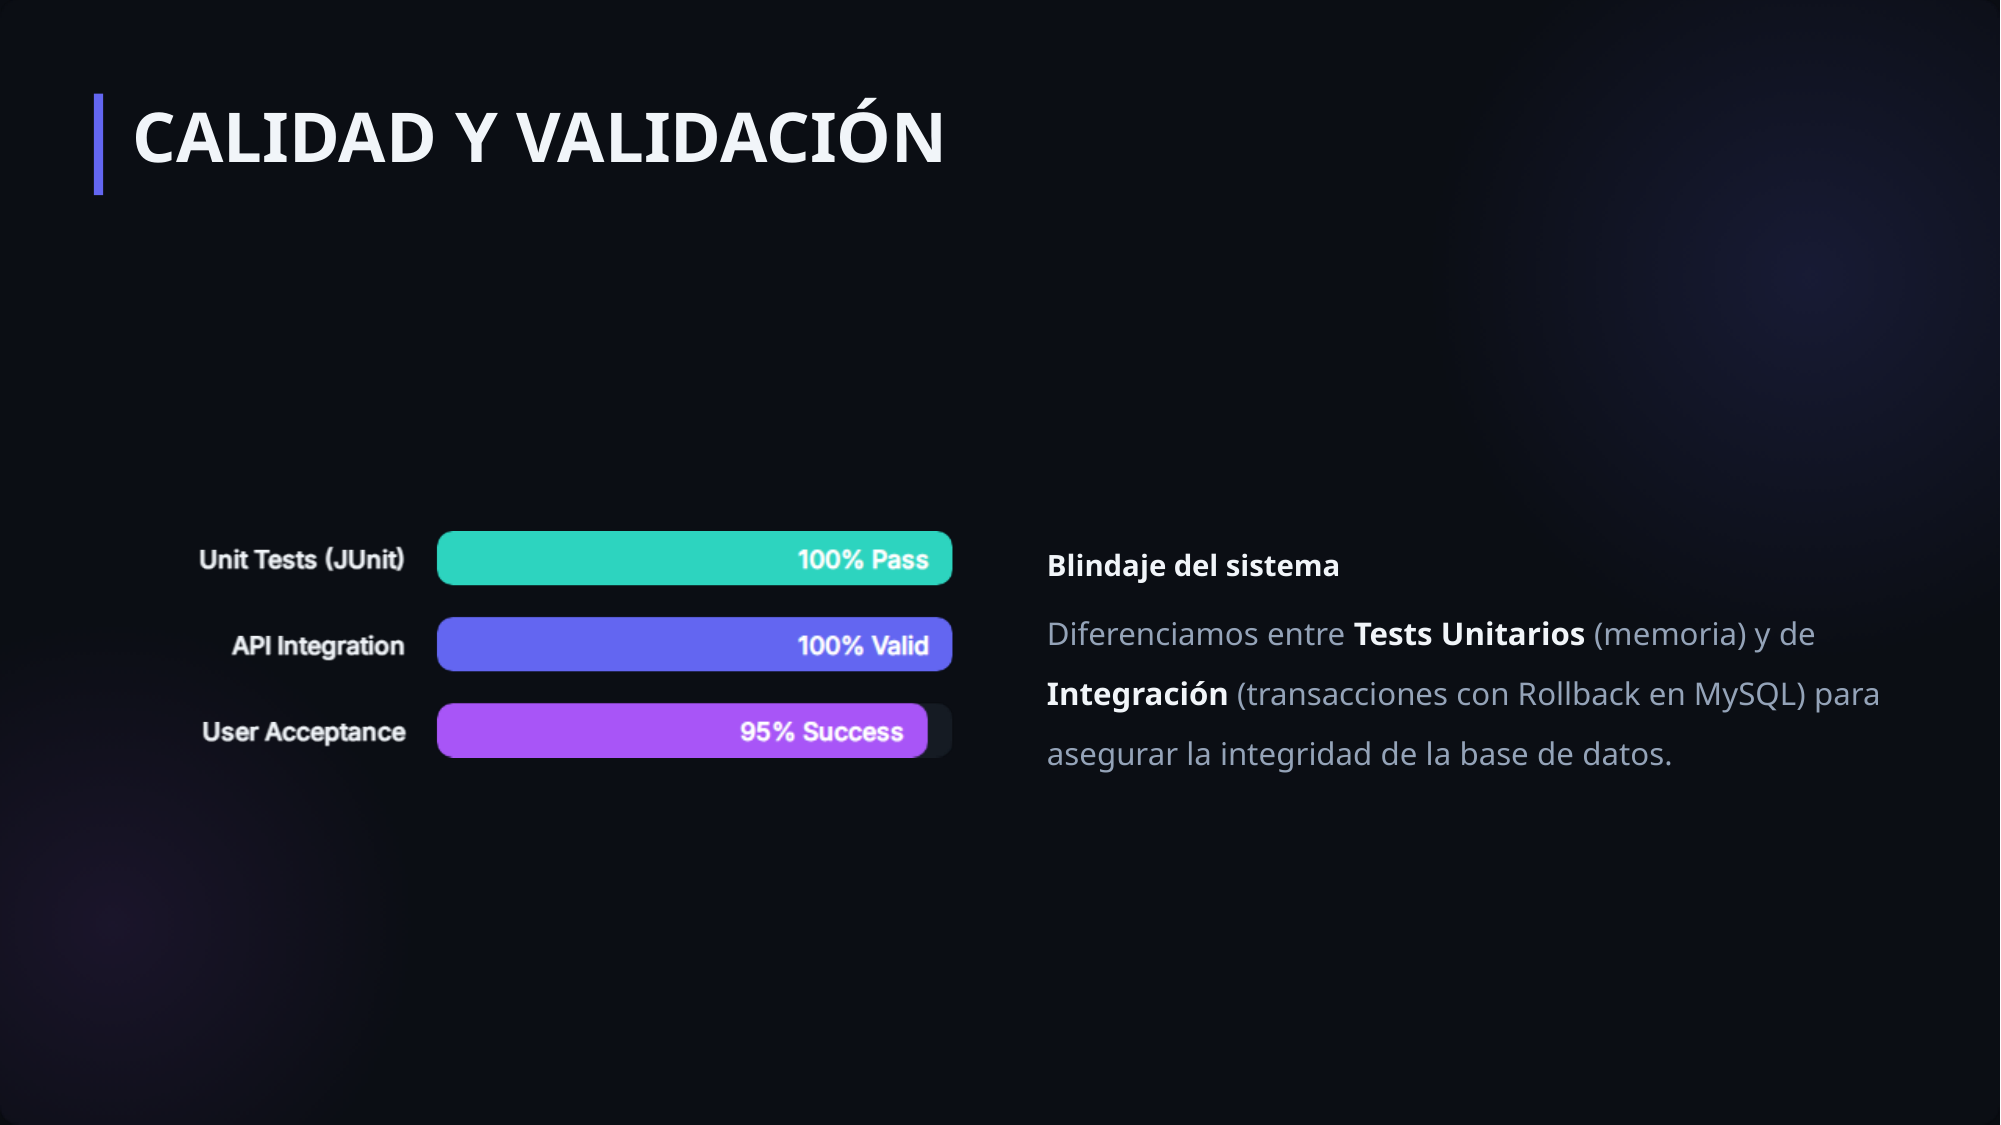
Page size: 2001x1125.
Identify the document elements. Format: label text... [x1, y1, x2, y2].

picture [0, 0, 2000, 1125]
text_box [93, 93, 104, 196]
text_box Blindaje del sistema [1046, 546, 1950, 583]
text_box Diferenciamos entre Tests Unitarios (memoria) y de Integración (transacciones con Rollback en MySQL) para asegurar la integridad de la base de datos. [1046, 592, 1907, 772]
text_box CALIDAD Y VALIDACIÓN [132, 93, 1995, 177]
